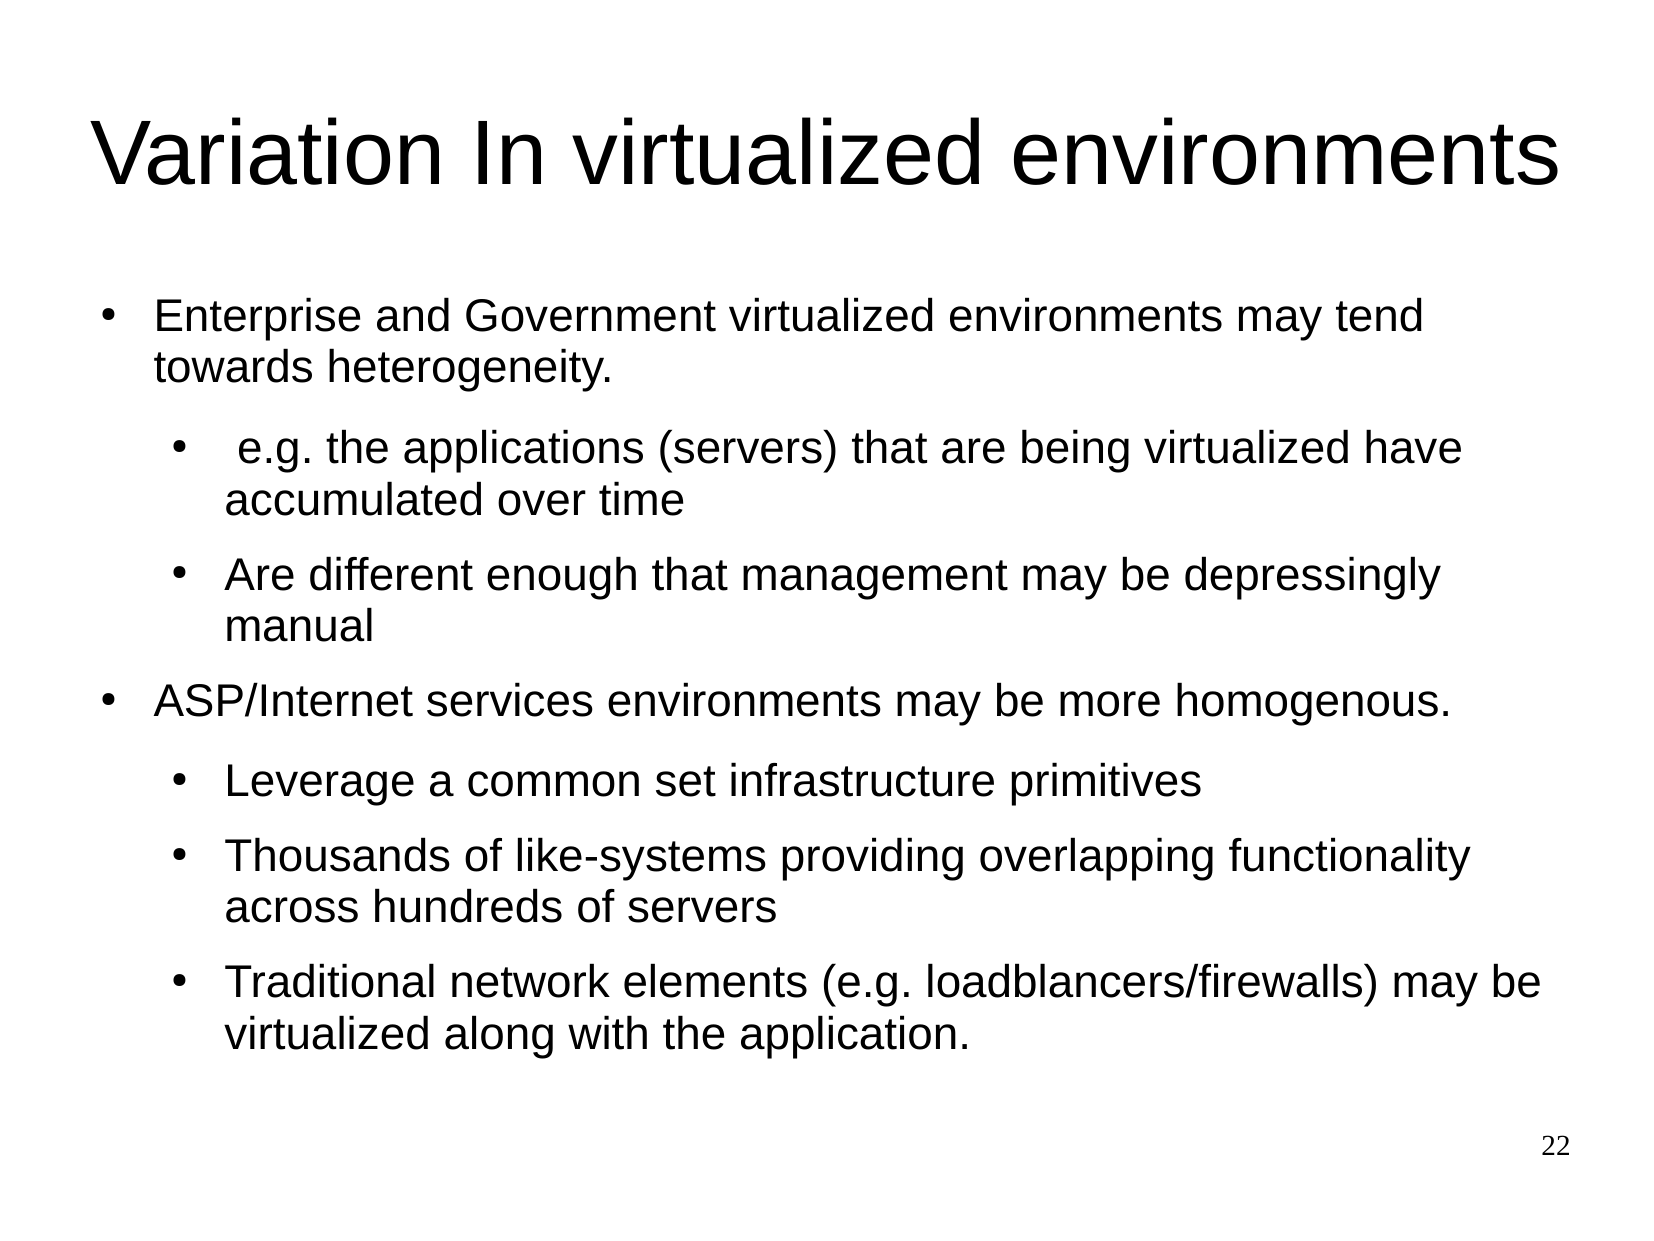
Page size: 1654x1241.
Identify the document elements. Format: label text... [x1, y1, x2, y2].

list Enterprise and Government virtualized environments may tend towards heterogeneity. e.g. the applications (servers) that are being virtualized have accumulated over time Are different enough that management may be depressingly manual ASP/Internet services environments may be more homogenous. Leverage a common set infrastructure primitives Thousands of like-systems providing overlapping functionality across hundreds of servers Traditional network elements (e.g. loadblancers/firewalls) may be virtualized along with the application. [82, 290, 1571, 1134]
title Variation In virtualized environments [82, 49, 1571, 257]
